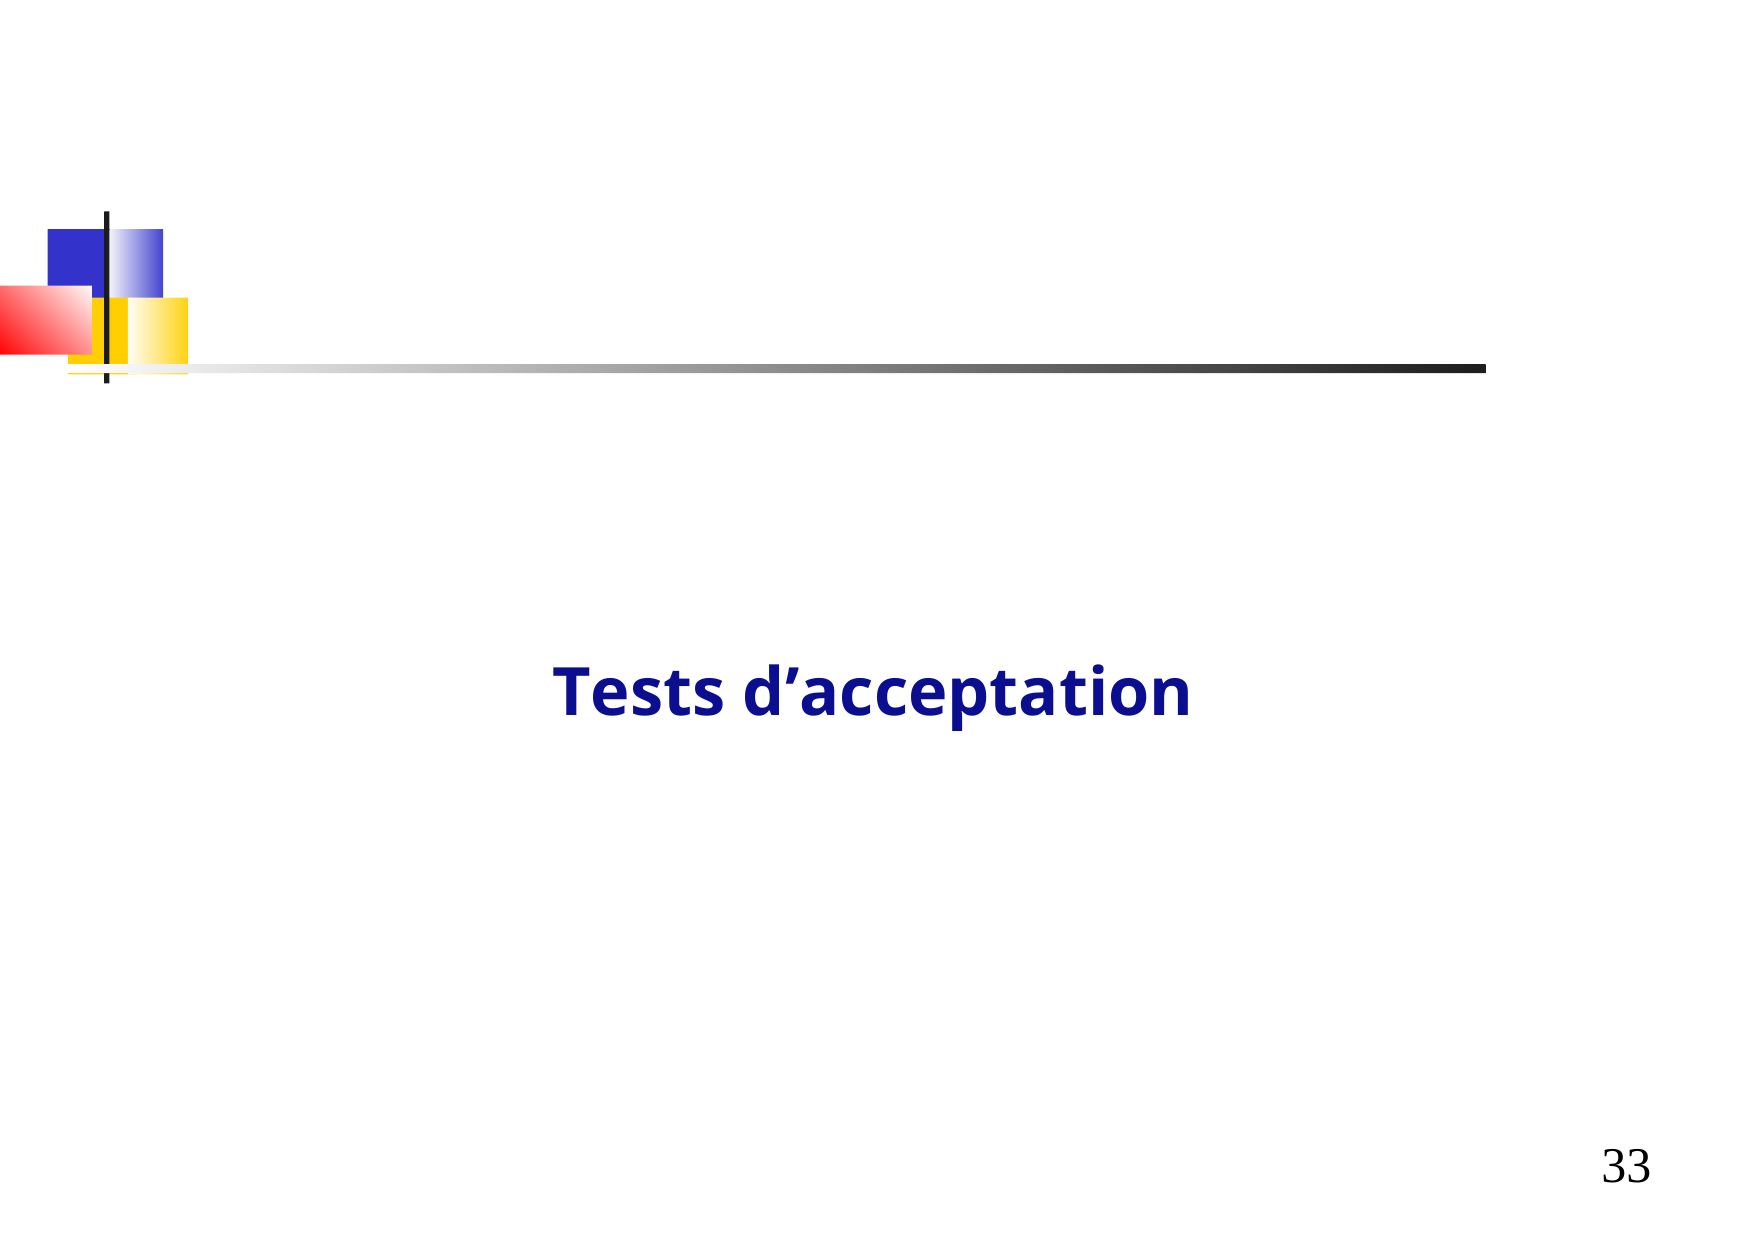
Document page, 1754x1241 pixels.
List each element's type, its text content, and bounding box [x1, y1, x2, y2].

subtitle Tests d’acceptation [179, 371, 1567, 1091]
